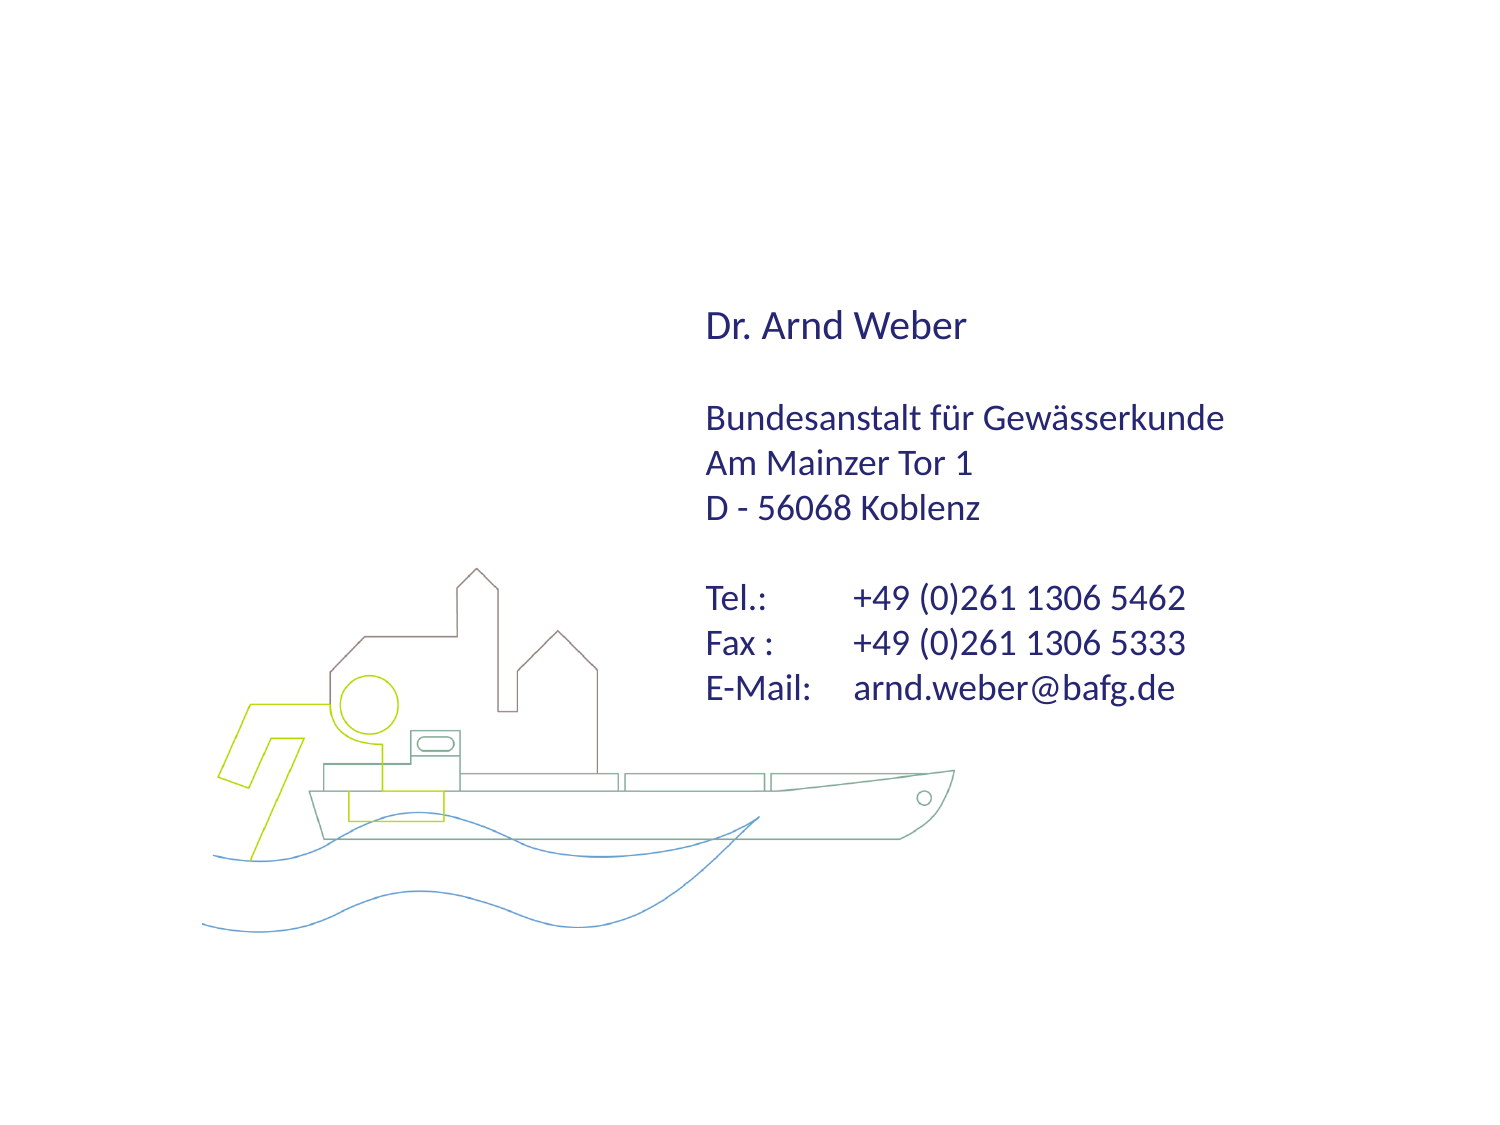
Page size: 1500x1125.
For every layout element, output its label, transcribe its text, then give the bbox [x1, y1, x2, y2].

picture [181, 562, 975, 938]
text_box Dr. Arnd Weber Bundesanstalt für Gewässerkunde Am Mainzer Tor 1 D - 56068 Koblenz Tel.: +49 (0)261 1306 5462 Fax : +49 (0)261 1306 5333 E-Mail: arnd.weber@bafg.de [690, 290, 1441, 716]
